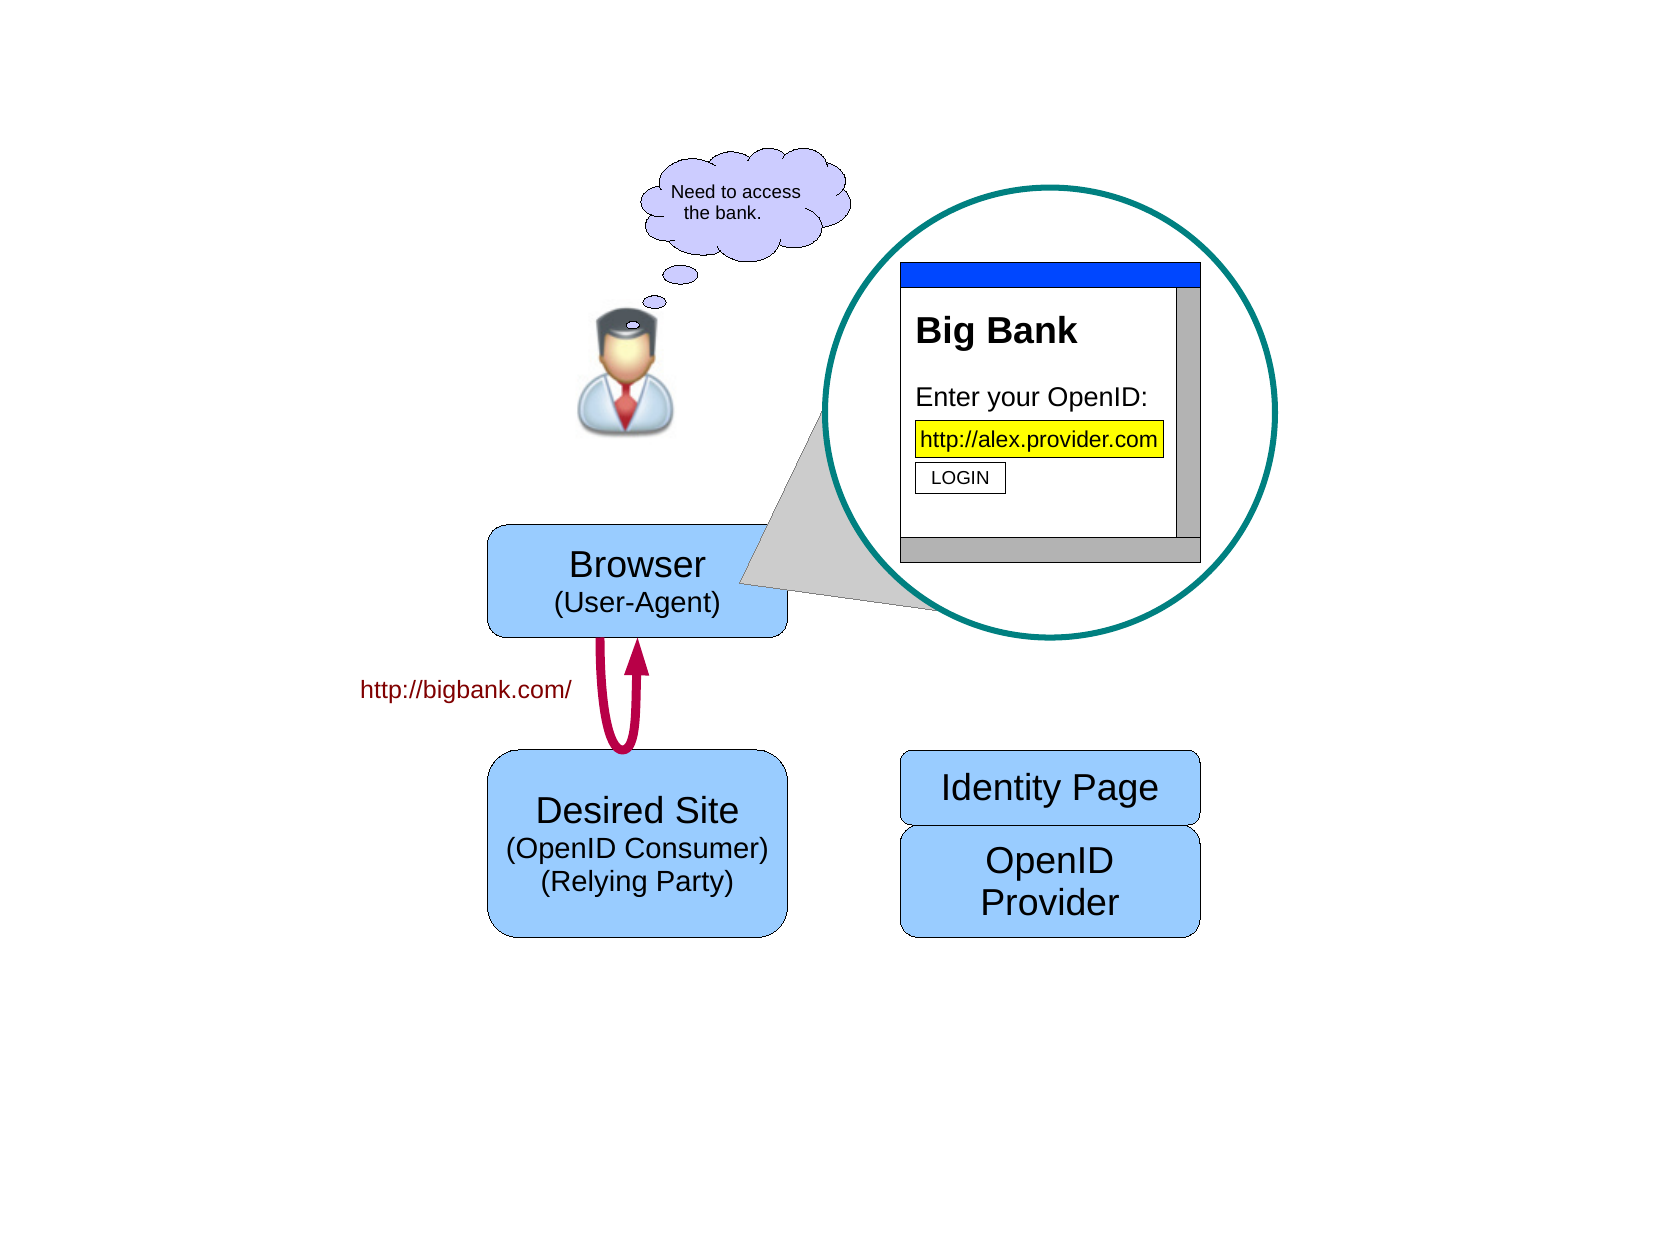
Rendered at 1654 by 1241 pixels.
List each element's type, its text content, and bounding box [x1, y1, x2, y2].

text_box http://alex.provider.com [915, 420, 1164, 458]
text_box OpenID Provider [900, 826, 1201, 938]
text_box [739, 187, 1276, 638]
text_box Browser (User-Agent) [487, 524, 788, 638]
picture [562, 299, 689, 446]
text_box Need to access the bank. [662, 265, 698, 285]
text_box Big Bank Enter your OpenID: [900, 301, 1163, 451]
text_box Identity Page [900, 750, 1201, 826]
text_box LOGIN [915, 462, 1006, 494]
text_box Desired Site (OpenID Consumer) (Relying Party) [487, 749, 788, 938]
text_box http://bigbank.com/ [345, 668, 609, 712]
text_box Need to access the bank. [640, 148, 851, 262]
